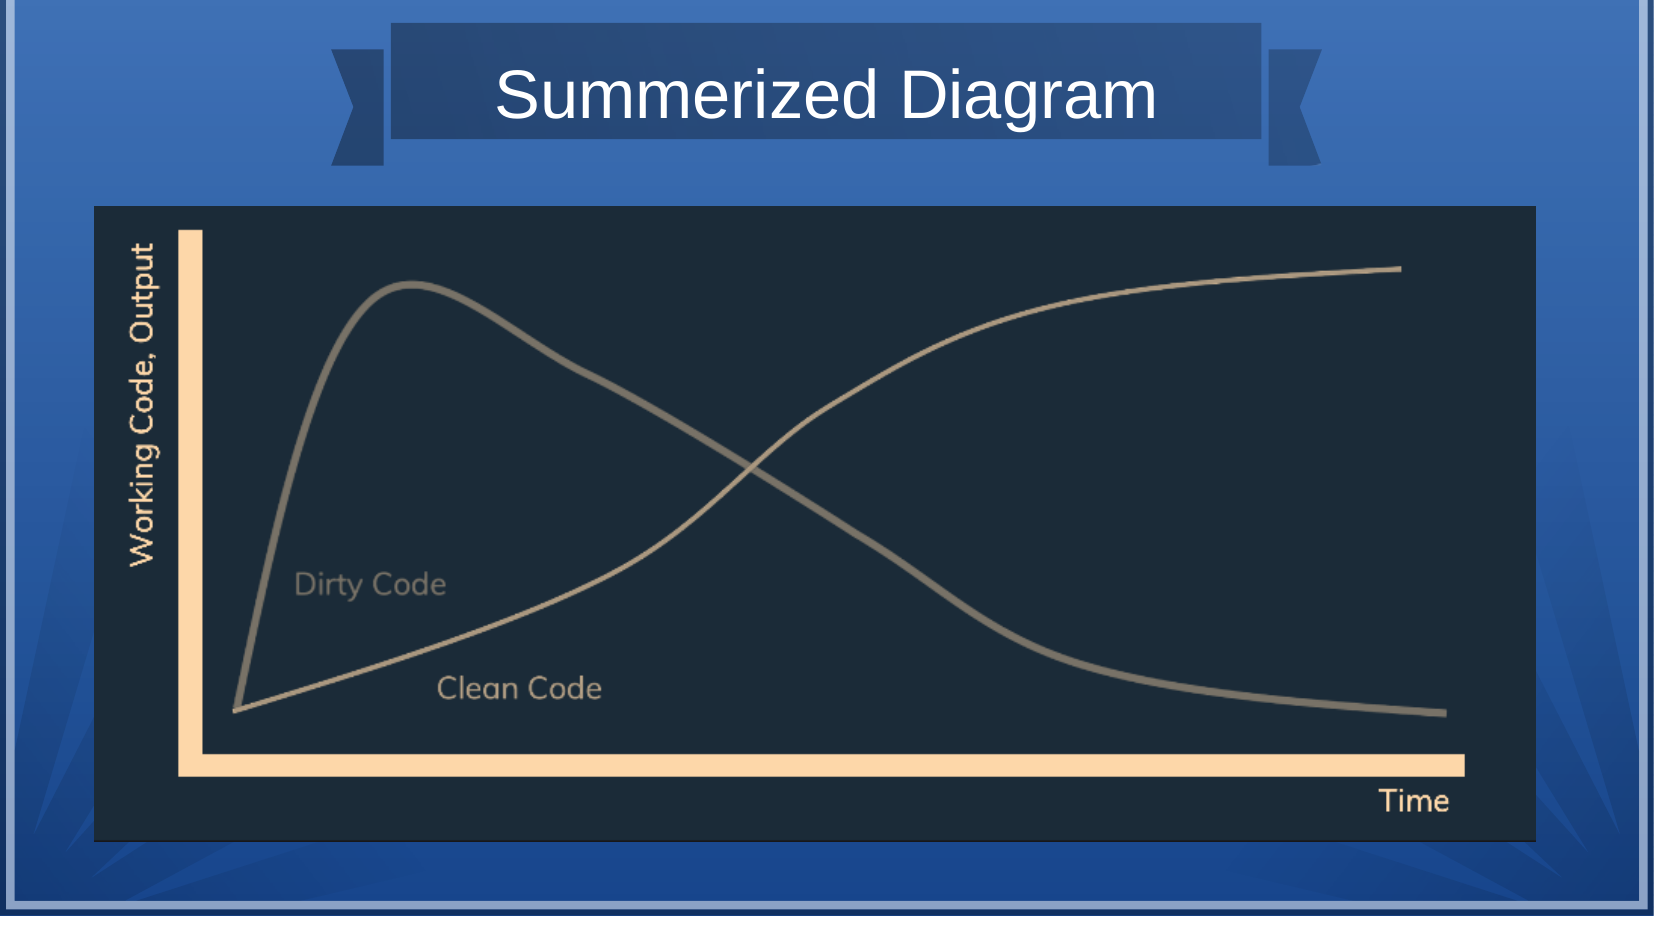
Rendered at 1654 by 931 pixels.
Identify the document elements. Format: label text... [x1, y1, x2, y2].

title Summerized Diagram [389, 35, 1264, 154]
picture [94, 206, 1536, 842]
